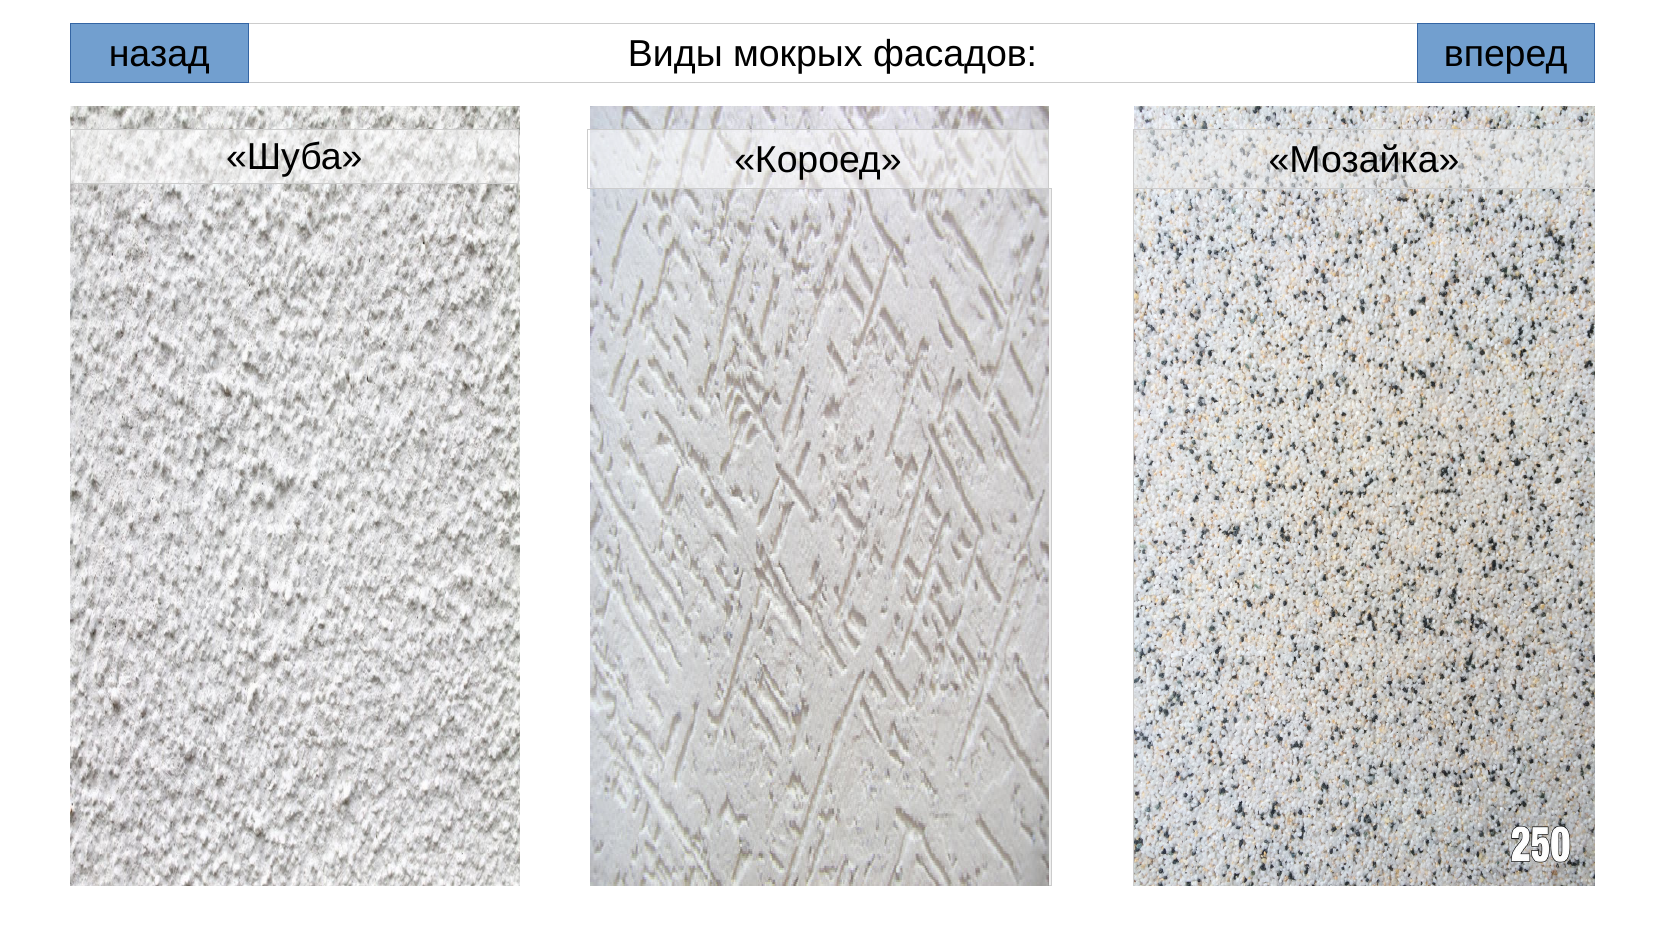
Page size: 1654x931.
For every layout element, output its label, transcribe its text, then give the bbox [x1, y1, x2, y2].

text_box Виды мокрых фасадов: [249, 23, 1417, 83]
text_box «Мозайка» [1133, 129, 1595, 189]
text_box «Короед» [587, 129, 1049, 189]
picture [70, 106, 520, 886]
text_box «Шуба» [70, 129, 519, 184]
picture [590, 189, 1049, 886]
text_box назад [70, 23, 249, 83]
picture [590, 106, 1049, 129]
picture [1134, 106, 1595, 129]
picture [1134, 189, 1595, 886]
text_box вперед [1417, 23, 1595, 83]
